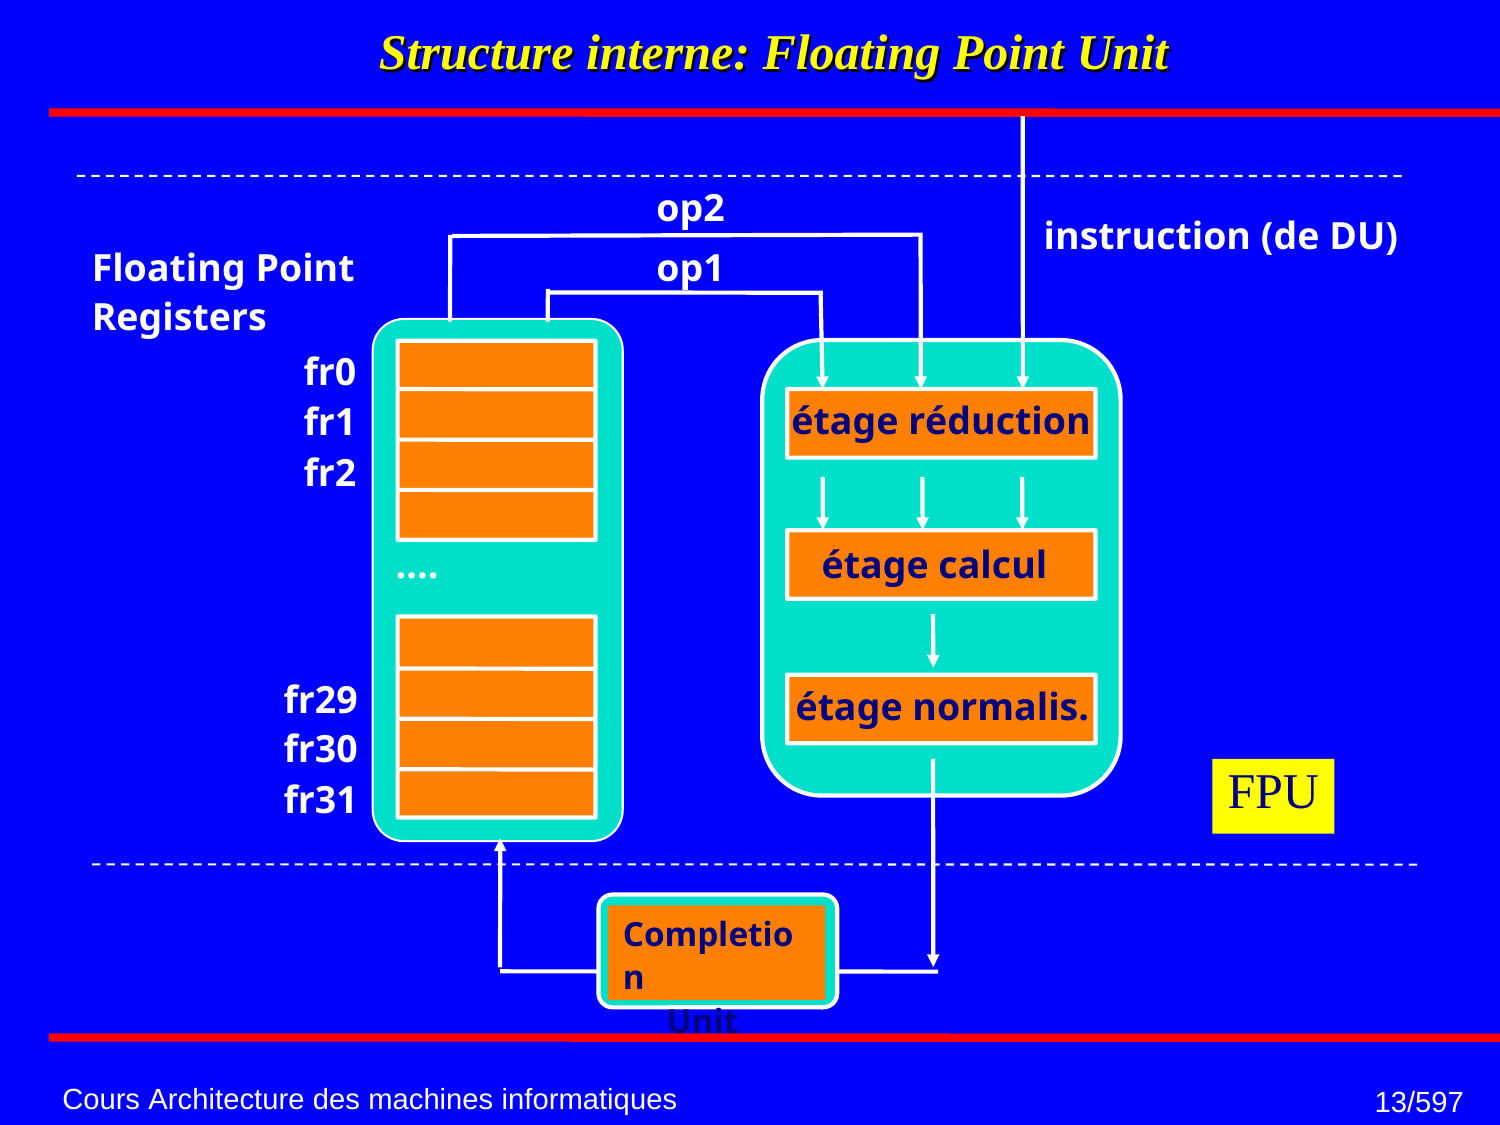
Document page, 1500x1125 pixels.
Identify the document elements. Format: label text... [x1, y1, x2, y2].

text_box fr0 fr1 fr2 [288, 340, 372, 505]
text_box op1 [641, 239, 741, 299]
text_box .... [341, 532, 454, 596]
text_box étage réduction [776, 389, 1107, 452]
text_box Floating Point Registers [77, 235, 371, 350]
text_box Completion Unit [608, 905, 826, 1051]
text_box FPU [1212, 758, 1335, 827]
text_box [1212, 827, 1335, 834]
text_box op2 [641, 175, 741, 239]
text_box étage normalis. [780, 674, 1105, 738]
text_box instruction (de DU) [1028, 204, 1414, 268]
text_box étage calcul [806, 532, 1063, 596]
text_box [762, 340, 1121, 796]
text_box [922, 340, 1022, 389]
text_box [598, 894, 838, 1007]
title Structure interne: Floating Point Unit [141, 15, 1406, 88]
text_box [824, 340, 920, 389]
text_box [372, 318, 623, 842]
text_box fr29 fr30 fr31 [268, 667, 374, 833]
